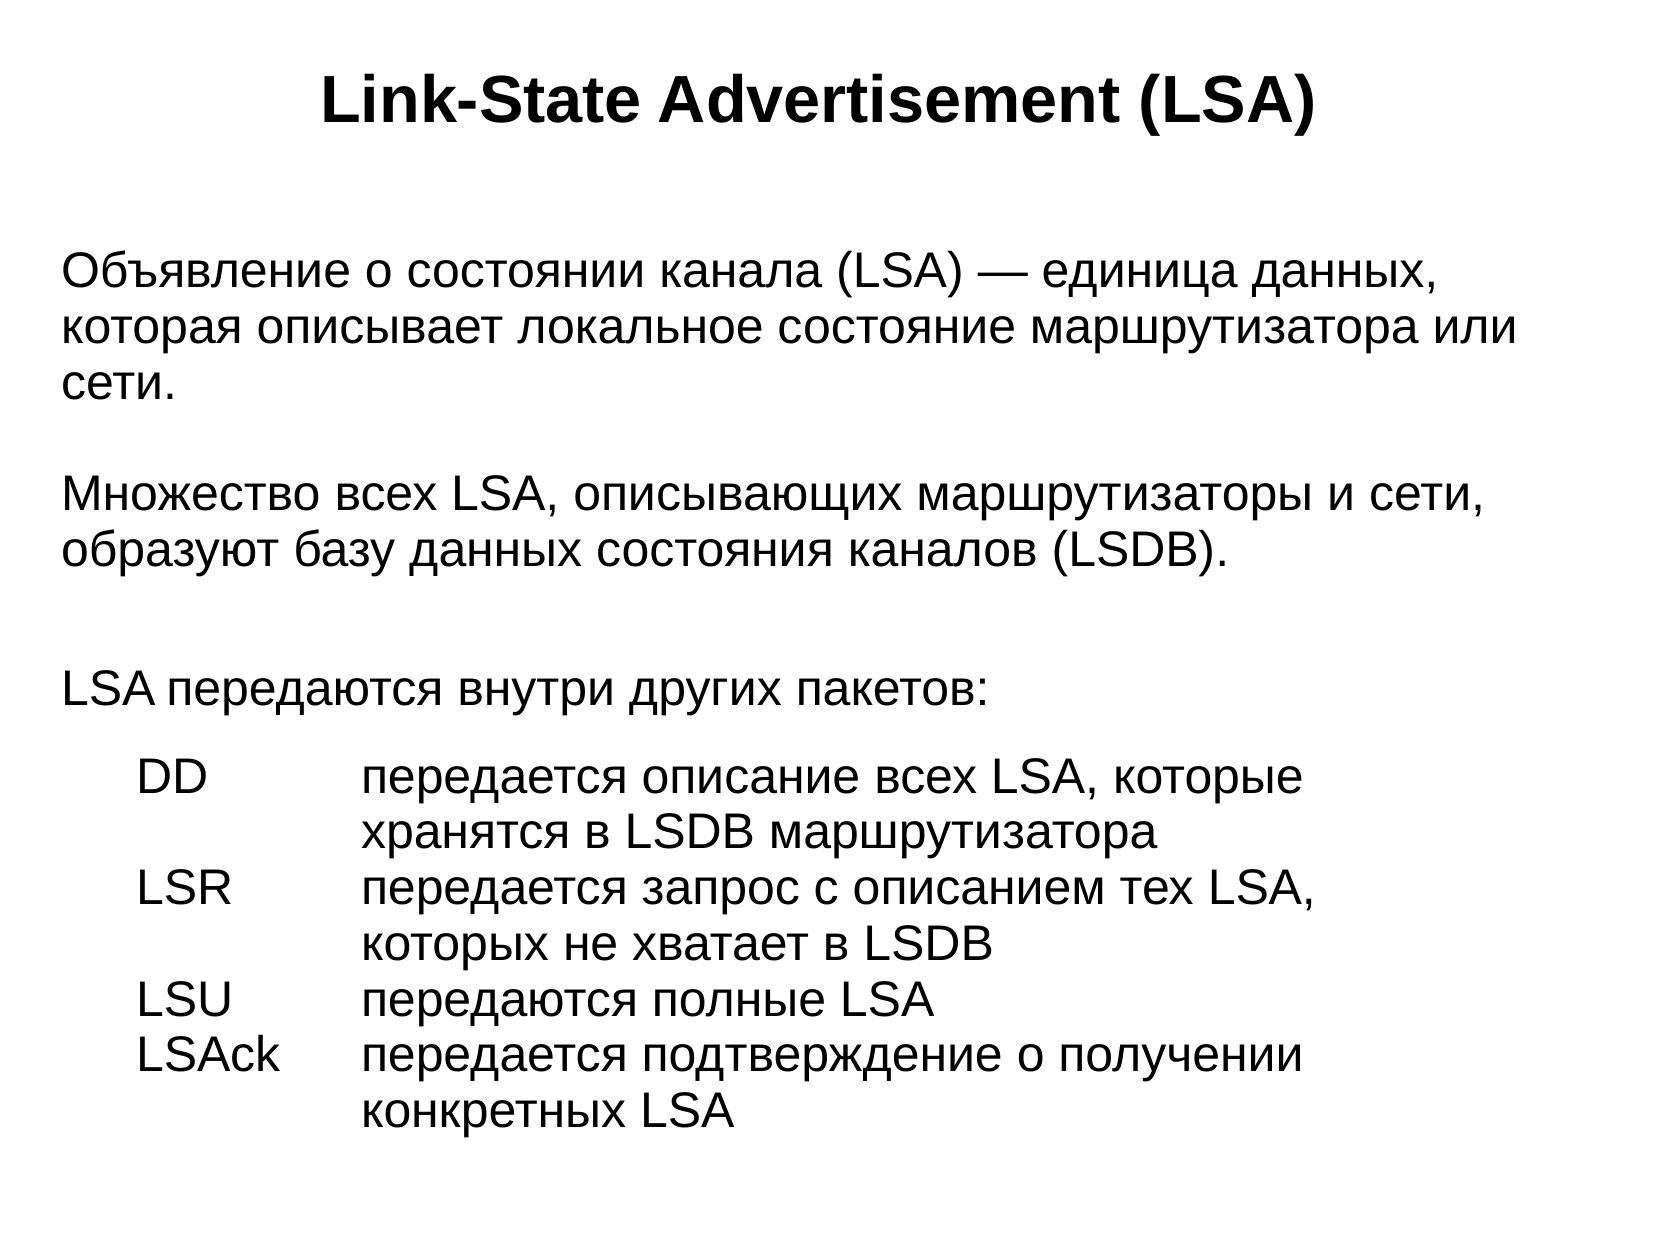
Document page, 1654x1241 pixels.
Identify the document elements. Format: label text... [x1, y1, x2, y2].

title Link-State Advertisement (LSA) [75, 37, 1564, 169]
subtitle Объявление о состоянии канала (LSA) — единица данных, которая описывает локальное состояние маршрутизатора или сети. Множество всех LSA, описывающих маршрутизаторы и сети, образуют базу данных состояния каналов (LSDB). LSA передаются внутри других пакетов: DD передается описание всех LSA, которые хранятся в LSDB маршрутизатора LSR передается запрос с описанием тех LSA, которых не хватает в LSDB LSU передаются полные LSA LSAck передается подтверждение о получении конкретных LSA [60, 180, 1613, 1201]
